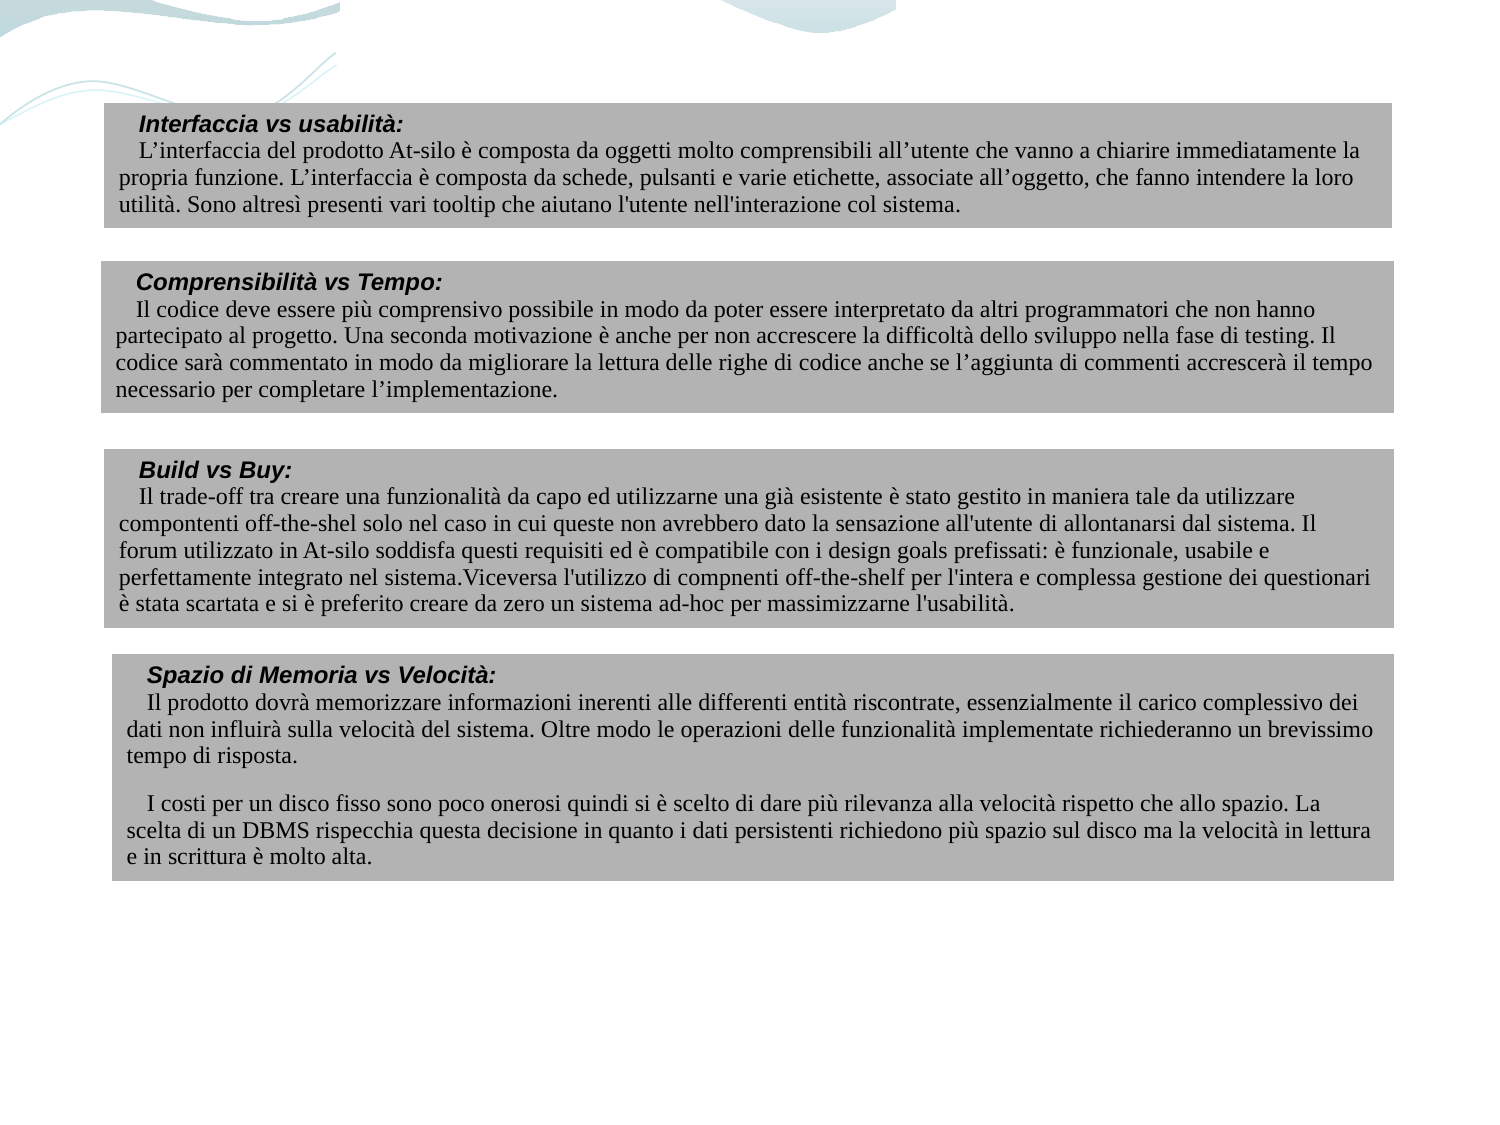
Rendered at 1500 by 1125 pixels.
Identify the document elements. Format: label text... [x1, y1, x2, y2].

table_header Interfaccia vs usabilità: L’interfaccia del prodotto At-silo è composta da oggetti molto comprensibili all’utente che vanno a chiarire immediatamente la propria funzione. L’interfaccia è composta da schede, pulsanti e varie etichette, associate all’oggetto, che fanno intendere la loro utilità. Sono altresì presenti vari tooltip che aiutano l'utente nell'interazione col sistema. [104, 103, 1392, 228]
table_header Build vs Buy: Il trade-off tra creare una funzionalità da capo ed utilizzarne una già esistente è stato gestito in maniera tale da utilizzare compontenti off-the-shel solo nel caso in cui queste non avrebbero dato la sensazione all'utente di allontanarsi dal sistema. Il forum utilizzato in At-silo soddisfa questi requisiti ed è compatibile con i design goals prefissati: è funzionale, usabile e perfettamente integrato nel sistema.Viceversa l'utilizzo di compnenti off-the-shelf per l'intera e complessa gestione dei questionari è stata scartata e si è preferito creare da zero un sistema ad-hoc per massimizzarne l'usabilità. [104, 449, 1394, 628]
table_header Spazio di Memoria vs Velocità: Il prodotto dovrà memorizzare informazioni inerenti alle differenti entità riscontrate, essenzialmente il carico complessivo dei dati non influirà sulla velocità del sistema. Oltre modo le operazioni delle funzionalità implementate richiederanno un brevissimo tempo di risposta. I costi per un disco fisso sono poco onerosi quindi si è scelto di dare più rilevanza alla velocità rispetto che allo spazio. La scelta di un DBMS rispecchia questa decisione in quanto i dati persistenti richiedono più spazio sul disco ma la velocità in lettura e in scrittura è molto alta. [112, 654, 1394, 881]
table_header Comprensibilità vs Tempo: Il codice deve essere più comprensivo possibile in modo da poter essere interpretato da altri programmatori che non hanno partecipato al progetto. Una seconda motivazione è anche per non accrescere la difficoltà dello sviluppo nella fase di testing. Il codice sarà commentato in modo da migliorare la lettura delle righe di codice anche se l’aggiunta di commenti accrescerà il tempo necessario per completare l’implementazione. [101, 261, 1394, 413]
